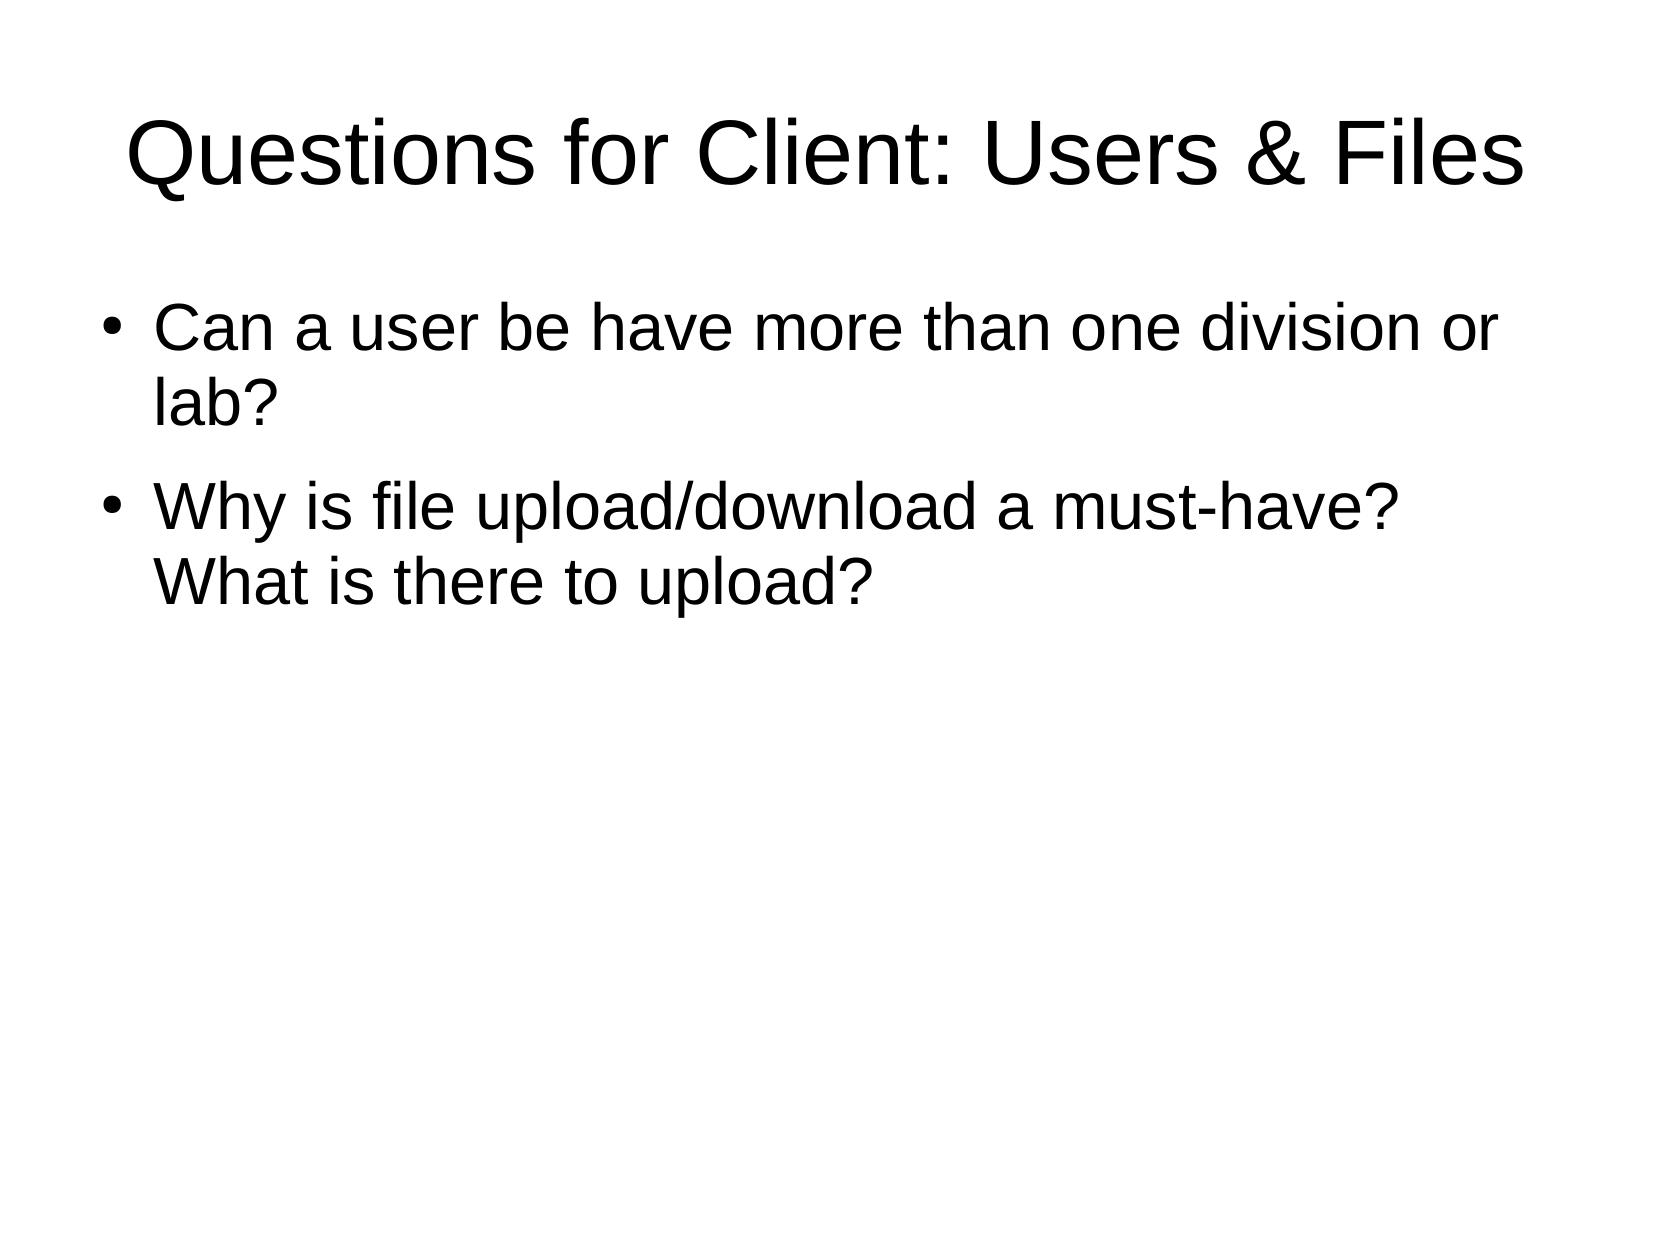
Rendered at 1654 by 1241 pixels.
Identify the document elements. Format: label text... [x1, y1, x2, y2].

list Can a user be have more than one division or lab? Why is file upload/download a must-have? What is there to upload? [82, 290, 1571, 1010]
title Questions for Client: Users & Files [82, 49, 1571, 257]
